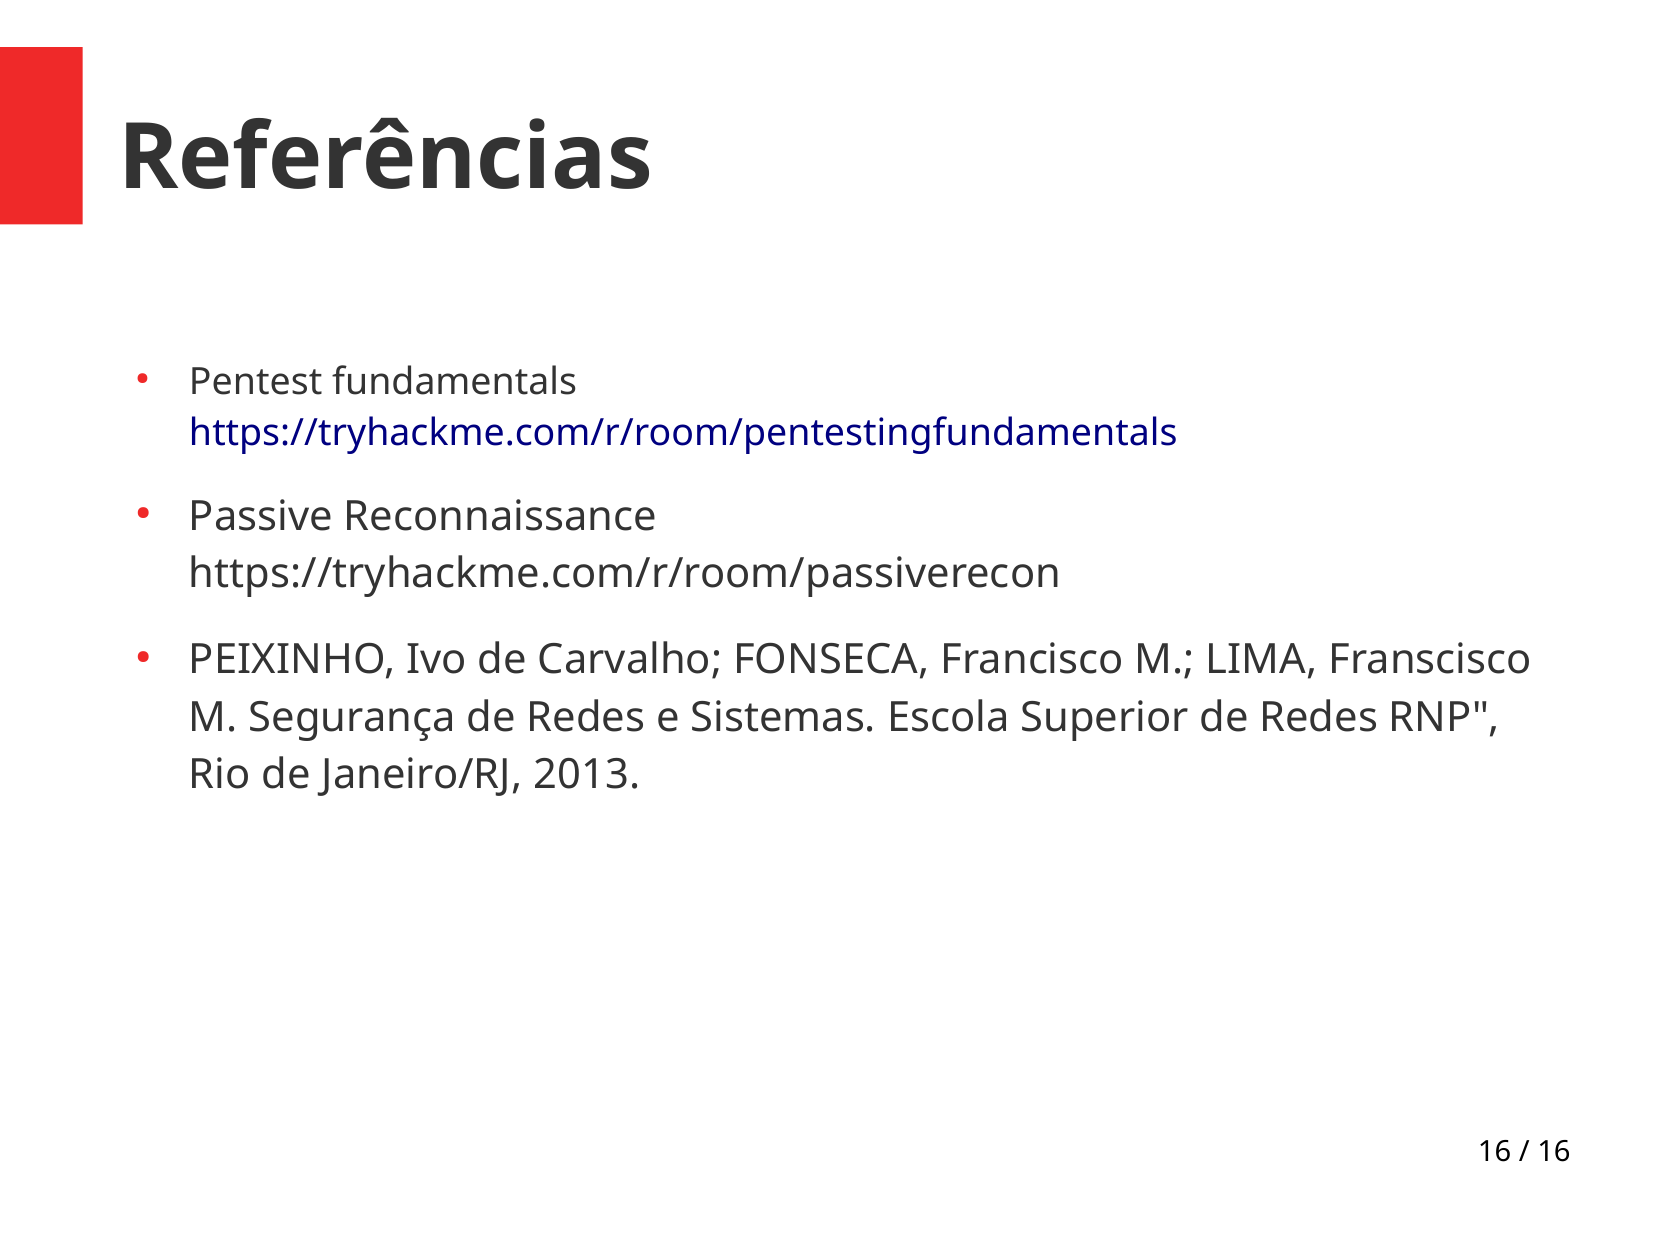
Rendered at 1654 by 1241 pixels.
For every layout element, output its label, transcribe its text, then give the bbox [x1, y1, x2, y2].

title Referências [118, 49, 1571, 257]
list Pentest fundamentals https://tryhackme.com/r/room/pentestingfundamentals Passive Reconnaissance https://tryhackme.com/r/room/passiverecon PEIXINHO, Ivo de Carvalho; FONSECA, Francisco M.; LIMA, Franscisco M. Segurança de Redes e Sistemas. Escola Superior de Redes RNP", Rio de Janeiro/RJ, 2013. [118, 354, 1536, 1074]
